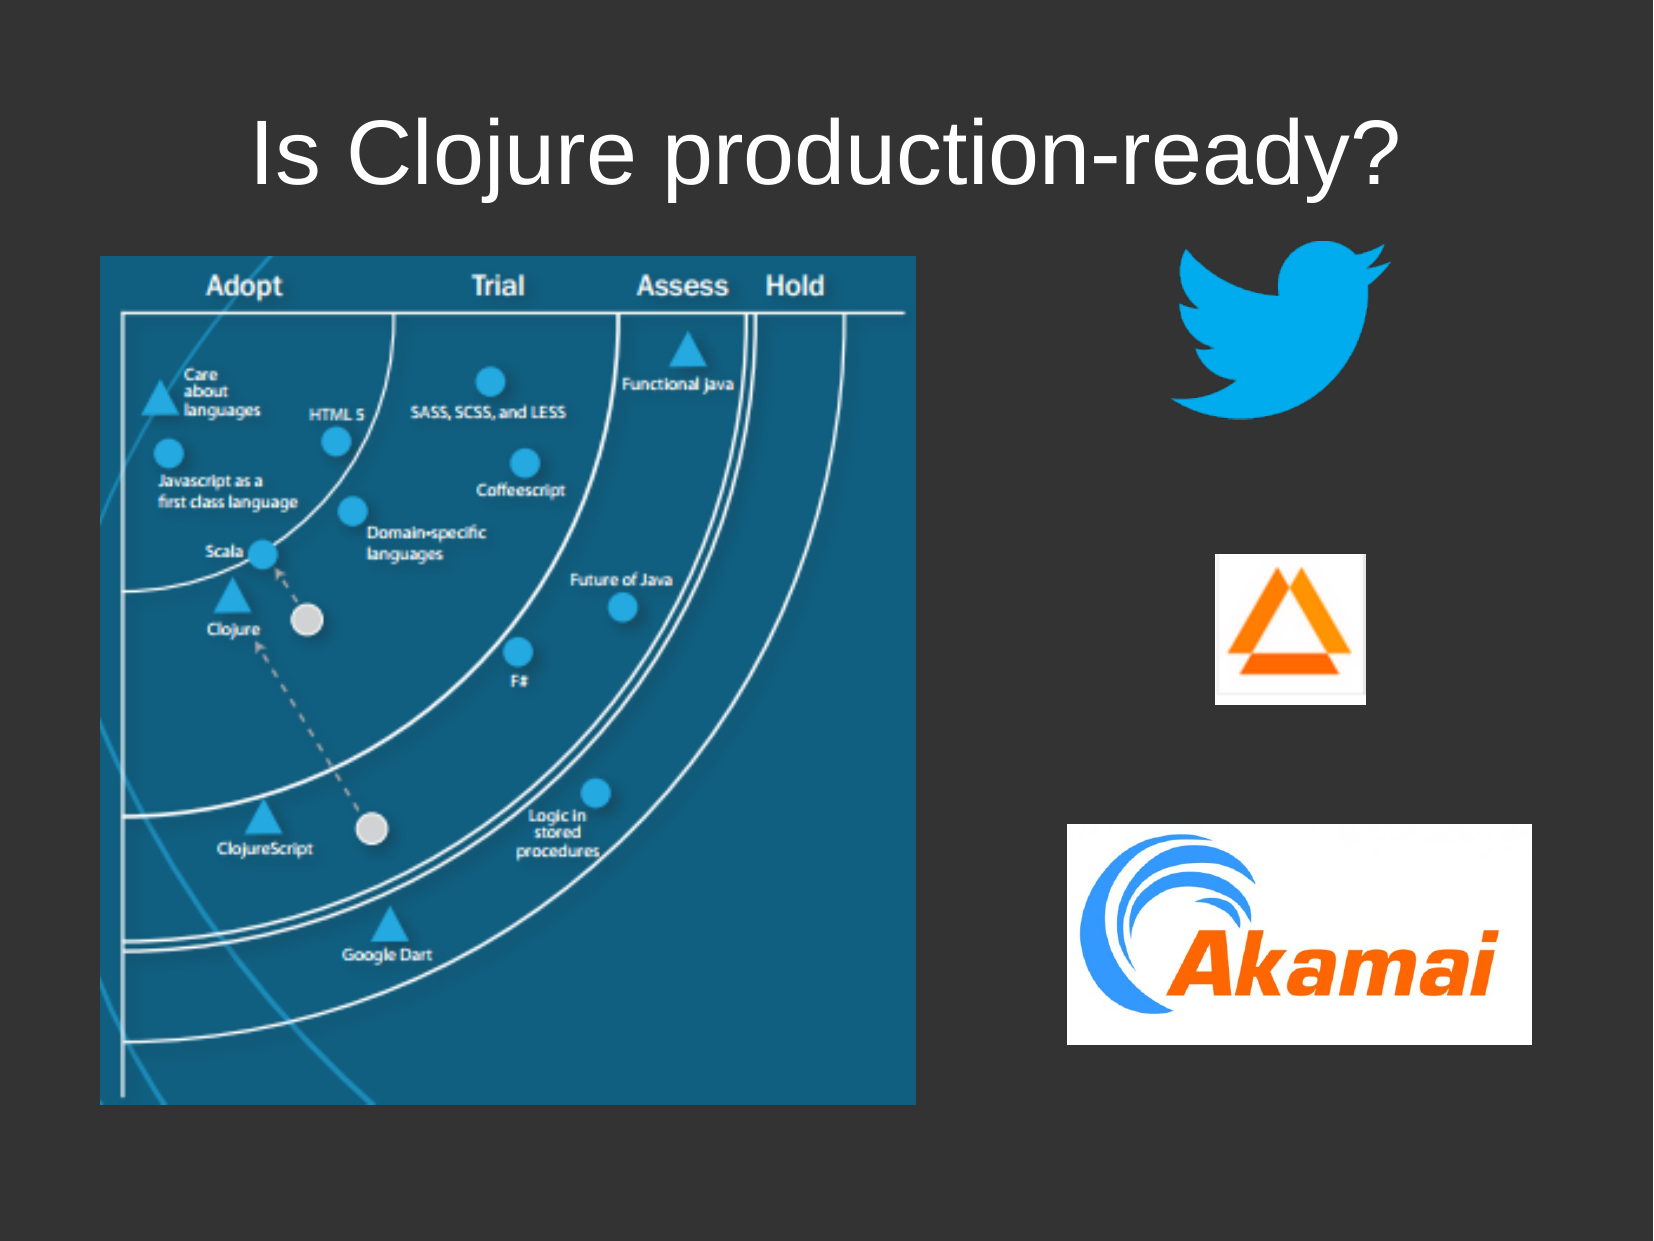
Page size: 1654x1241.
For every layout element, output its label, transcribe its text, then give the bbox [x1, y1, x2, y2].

title Is Clojure production-ready? [82, 49, 1571, 257]
picture [1171, 241, 1391, 421]
picture [1215, 554, 1366, 706]
picture [1067, 824, 1532, 1045]
picture [100, 256, 916, 1105]
